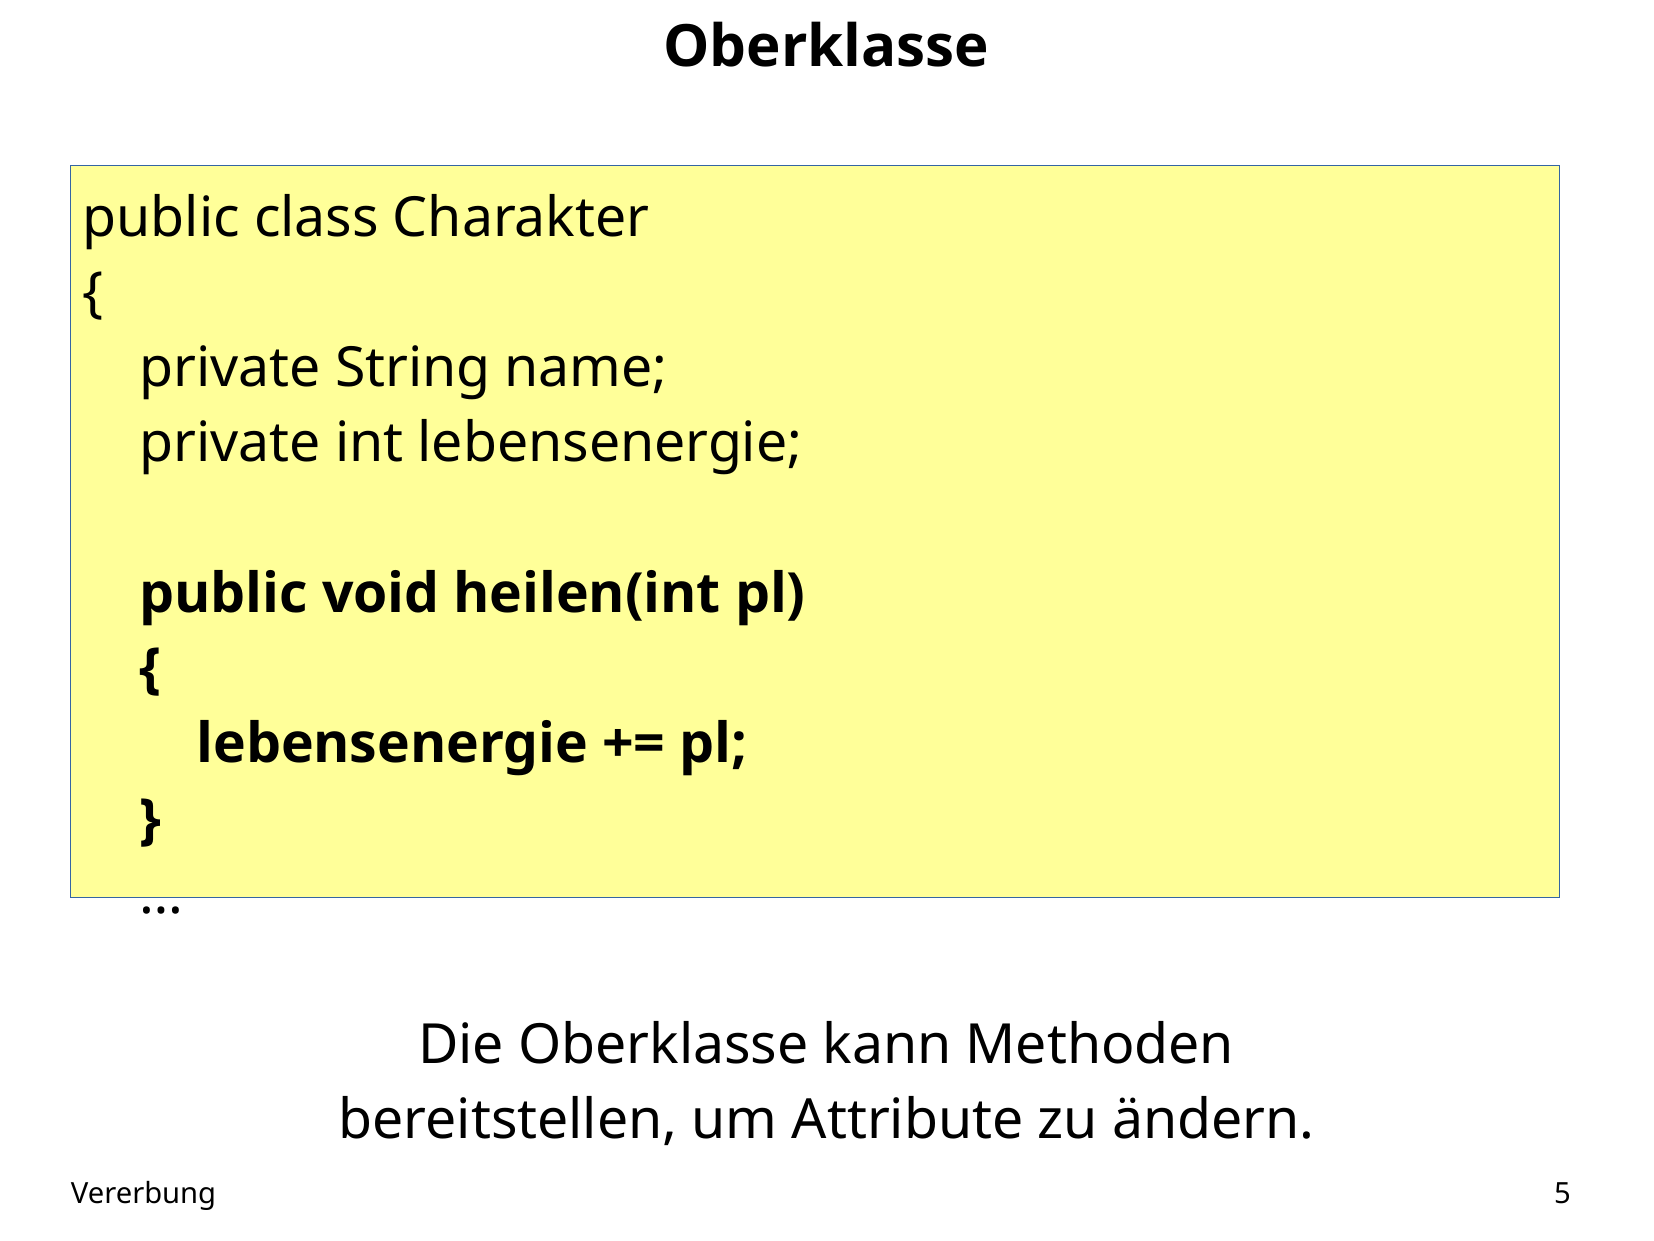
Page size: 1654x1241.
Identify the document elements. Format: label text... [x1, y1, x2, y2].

text_box [70, 165, 1560, 898]
title Oberklasse [0, 5, 1654, 83]
list public class Charakter { private String name; private int lebensenergie; public void heilen(int pl) { lebensenergie += pl; } … Die Oberklasse kann Methoden bereitstellen, um Attribute zu ändern. [82, 177, 1571, 1158]
